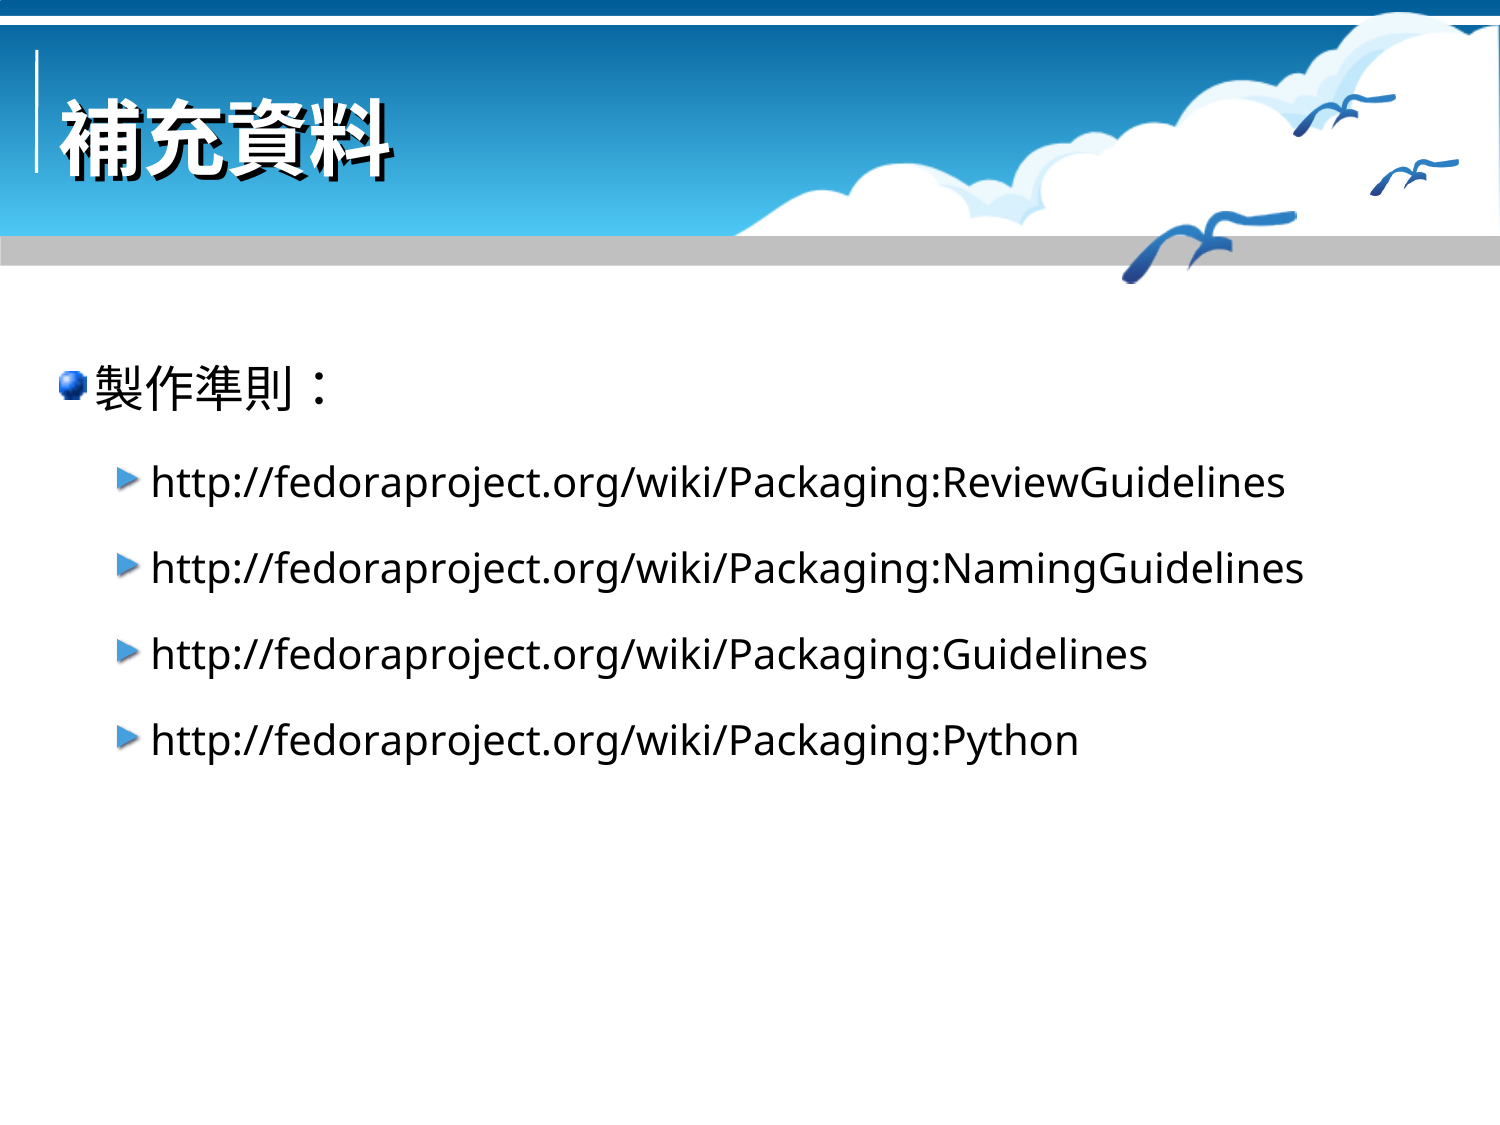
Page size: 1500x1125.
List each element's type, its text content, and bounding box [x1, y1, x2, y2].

title 補充資料 [59, 86, 1465, 186]
list 製作準則： http://fedoraproject.org/wiki/Packaging:ReviewGuidelines http://fedoraproject.org/wiki/Packaging:NamingGuidelines http://fedoraproject.org/wiki/Packaging:Guidelines http://fedoraproject.org/wiki/Packaging:Python [59, 312, 1447, 1123]
picture [730, 12, 1500, 284]
